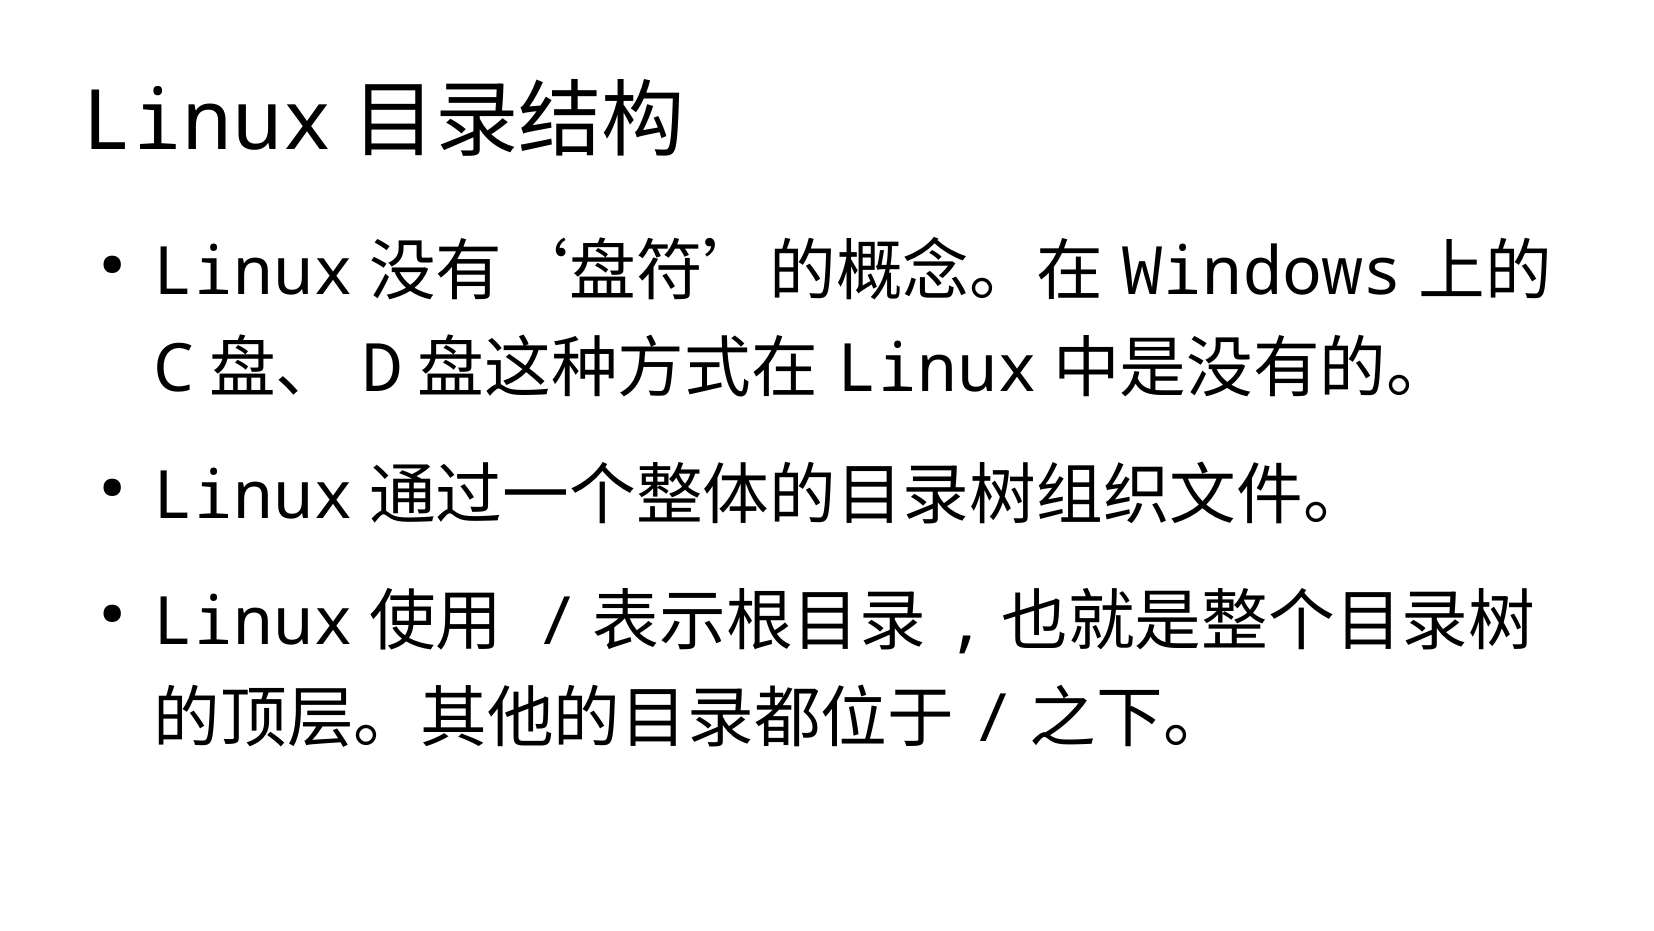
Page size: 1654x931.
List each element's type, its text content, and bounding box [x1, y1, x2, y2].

list Linux没有‘盘符’的概念。在Windows上的C盘、D盘这种方式在Linux中是没有的。 Linux通过一个整体的目录树组织文件。 Linux使用 /表示根目录,也就是整个目录树的顶层。其他的目录都位于/之下。 [82, 217, 1571, 804]
title Linux目录结构 [82, 37, 1571, 189]
